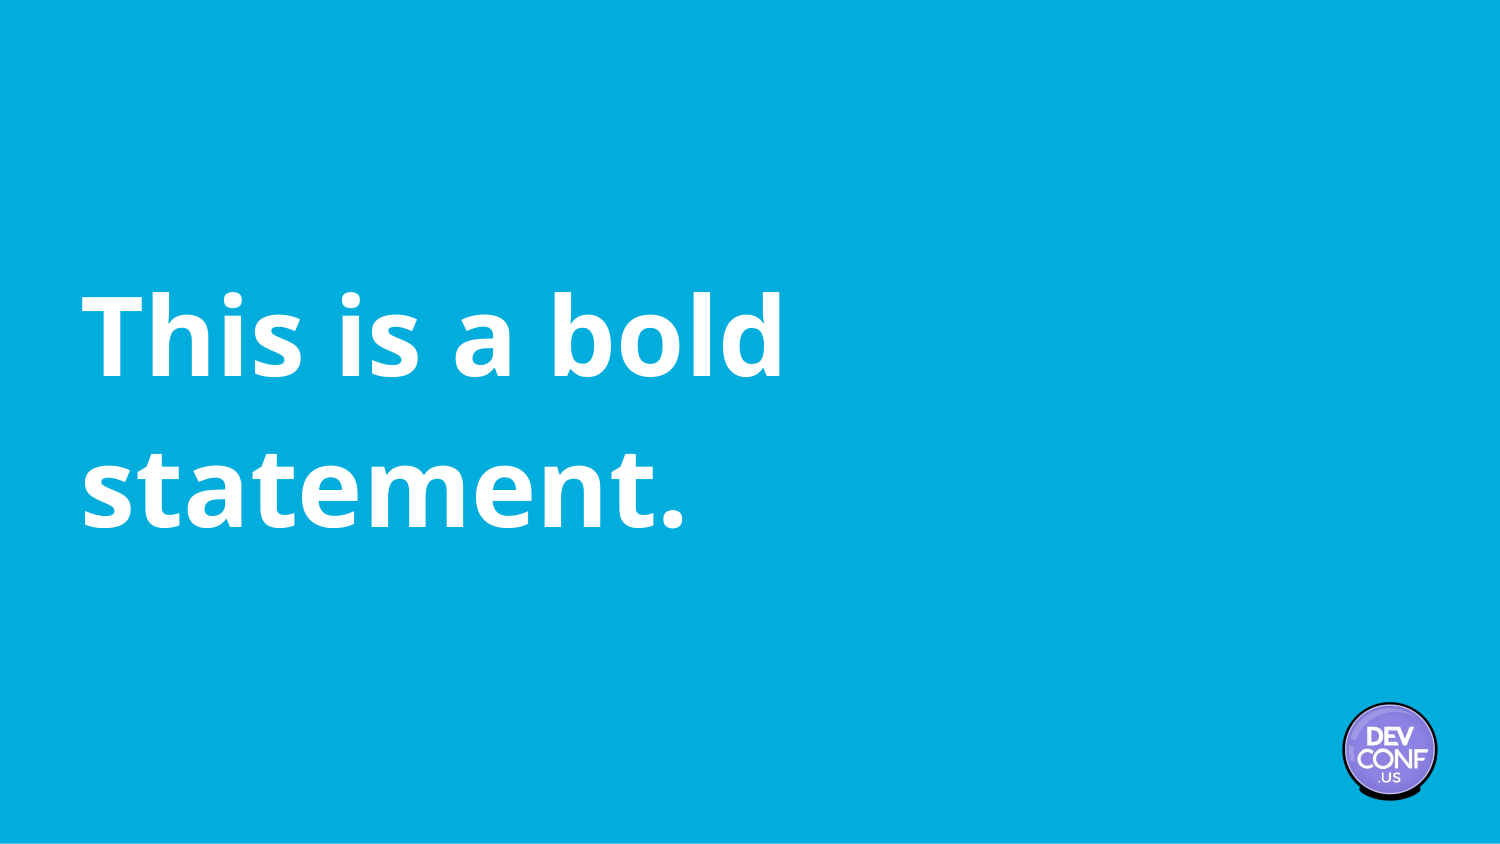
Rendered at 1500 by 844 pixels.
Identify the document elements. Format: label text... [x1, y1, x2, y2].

picture [1344, 703, 1436, 799]
title This is a bold statement. [80, 73, 1125, 745]
